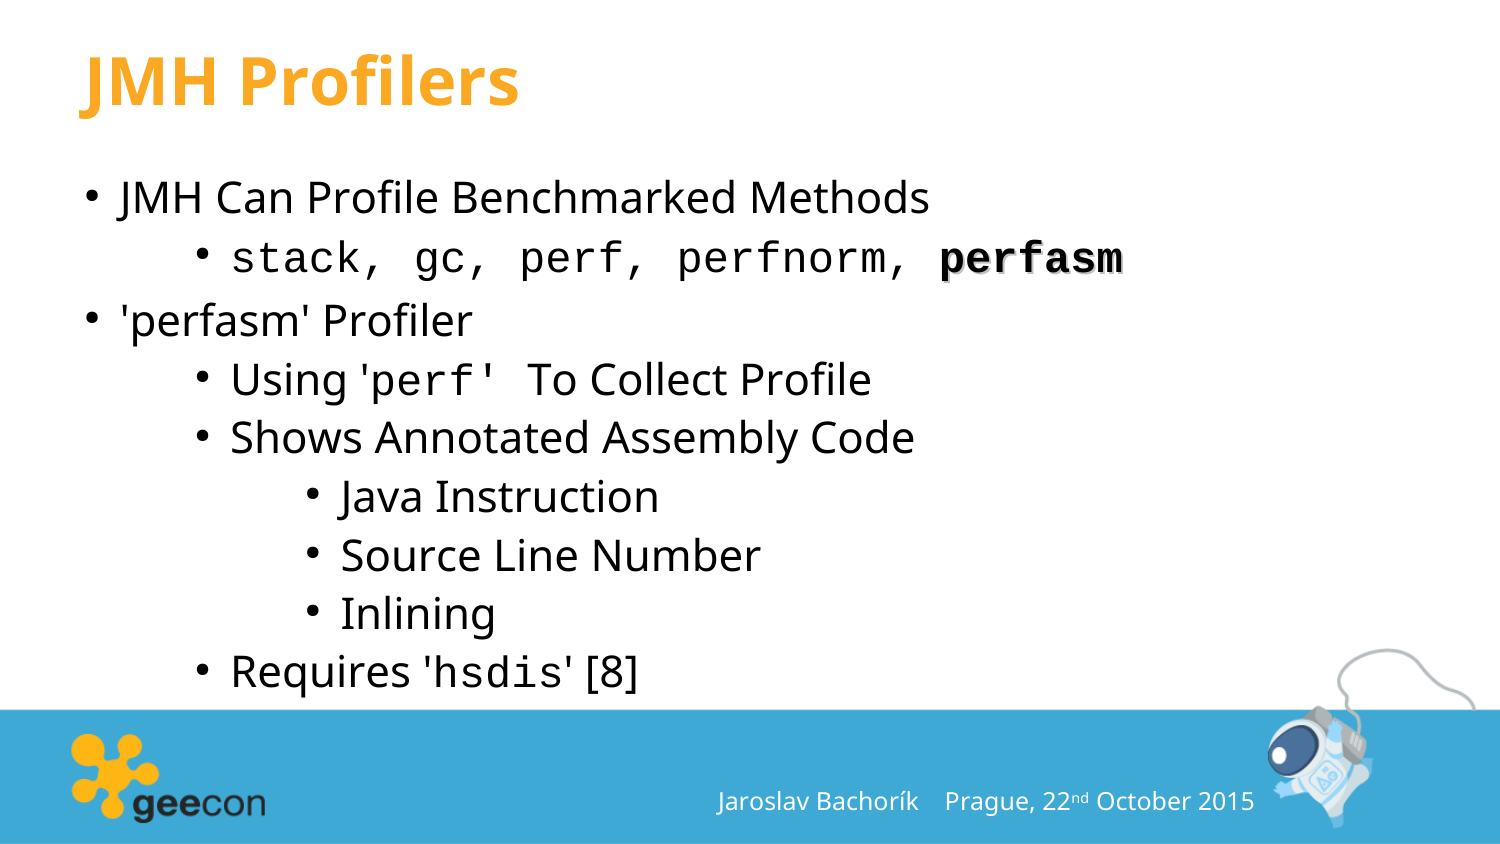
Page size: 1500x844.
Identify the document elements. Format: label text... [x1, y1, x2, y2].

text_box Jaroslav Bachorík Prague, 22nd October 2015 [442, 778, 1270, 824]
list JMH Can Profile Benchmarked Methods stack, gc, perf, perfnorm, perfasm 'perfasm' Profiler Using 'perf' To Collect Profile Shows Annotated Assembly Code Java Instruction Source Line Number Inlining Requires 'hsdis' [8] [75, 165, 1426, 623]
title JMH Profilers [75, 33, 1426, 165]
picture [0, 0, 1500, 844]
